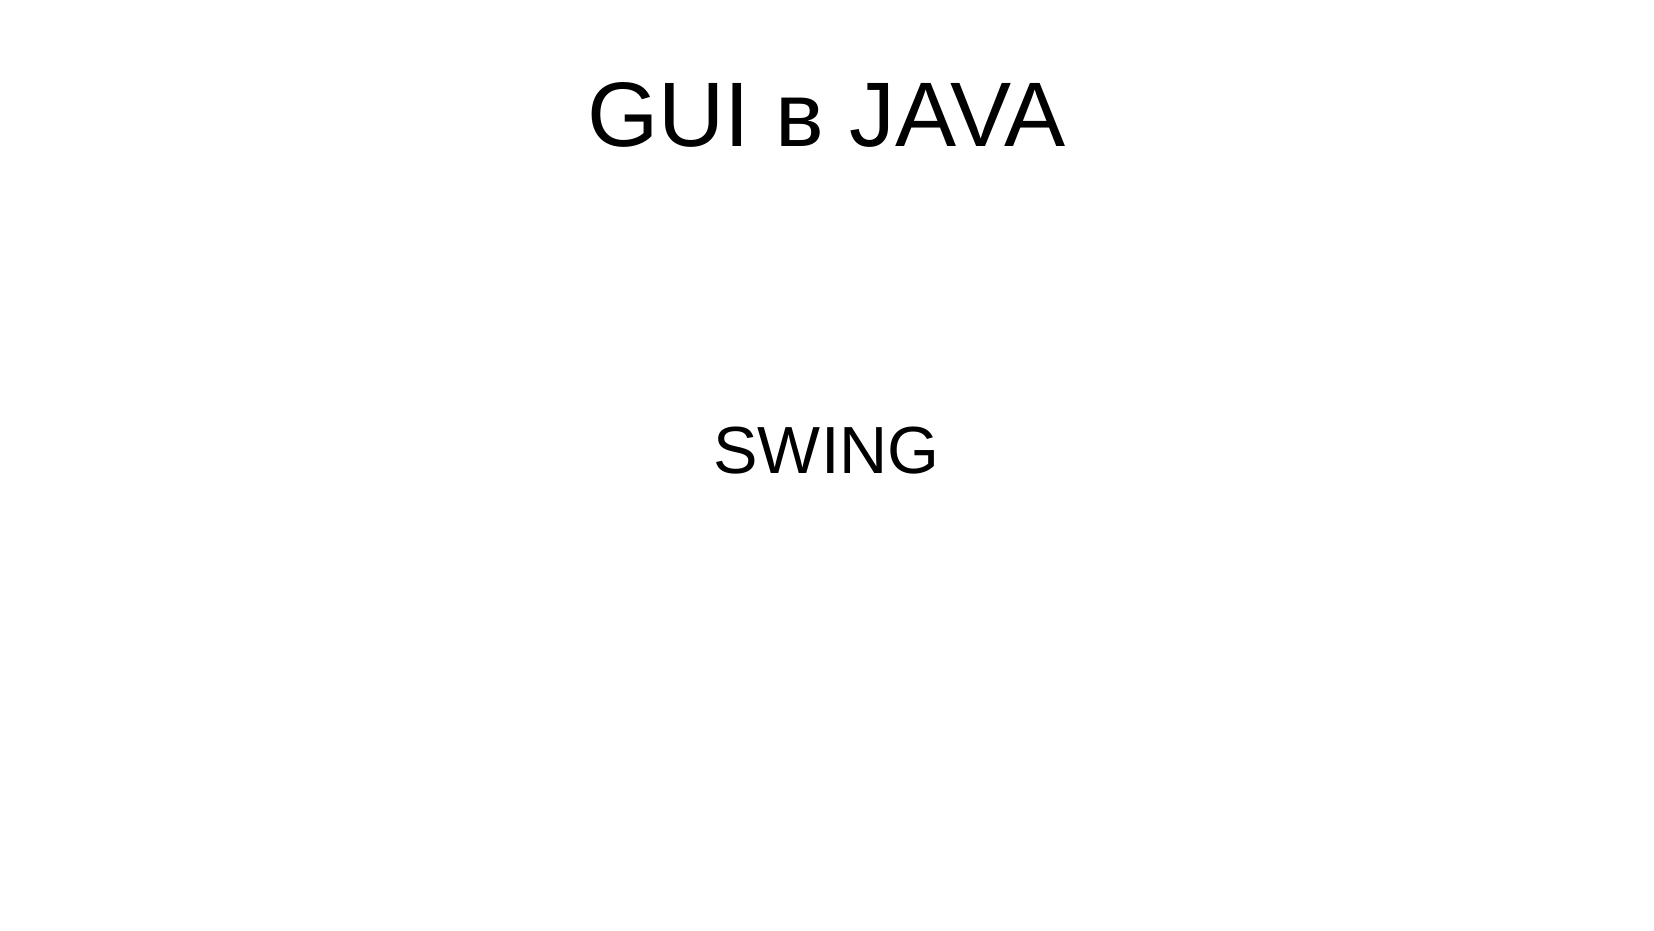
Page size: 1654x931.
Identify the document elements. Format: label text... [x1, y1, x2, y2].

title GUI в JAVA [82, 37, 1571, 193]
subtitle SWING [82, 217, 1571, 758]
